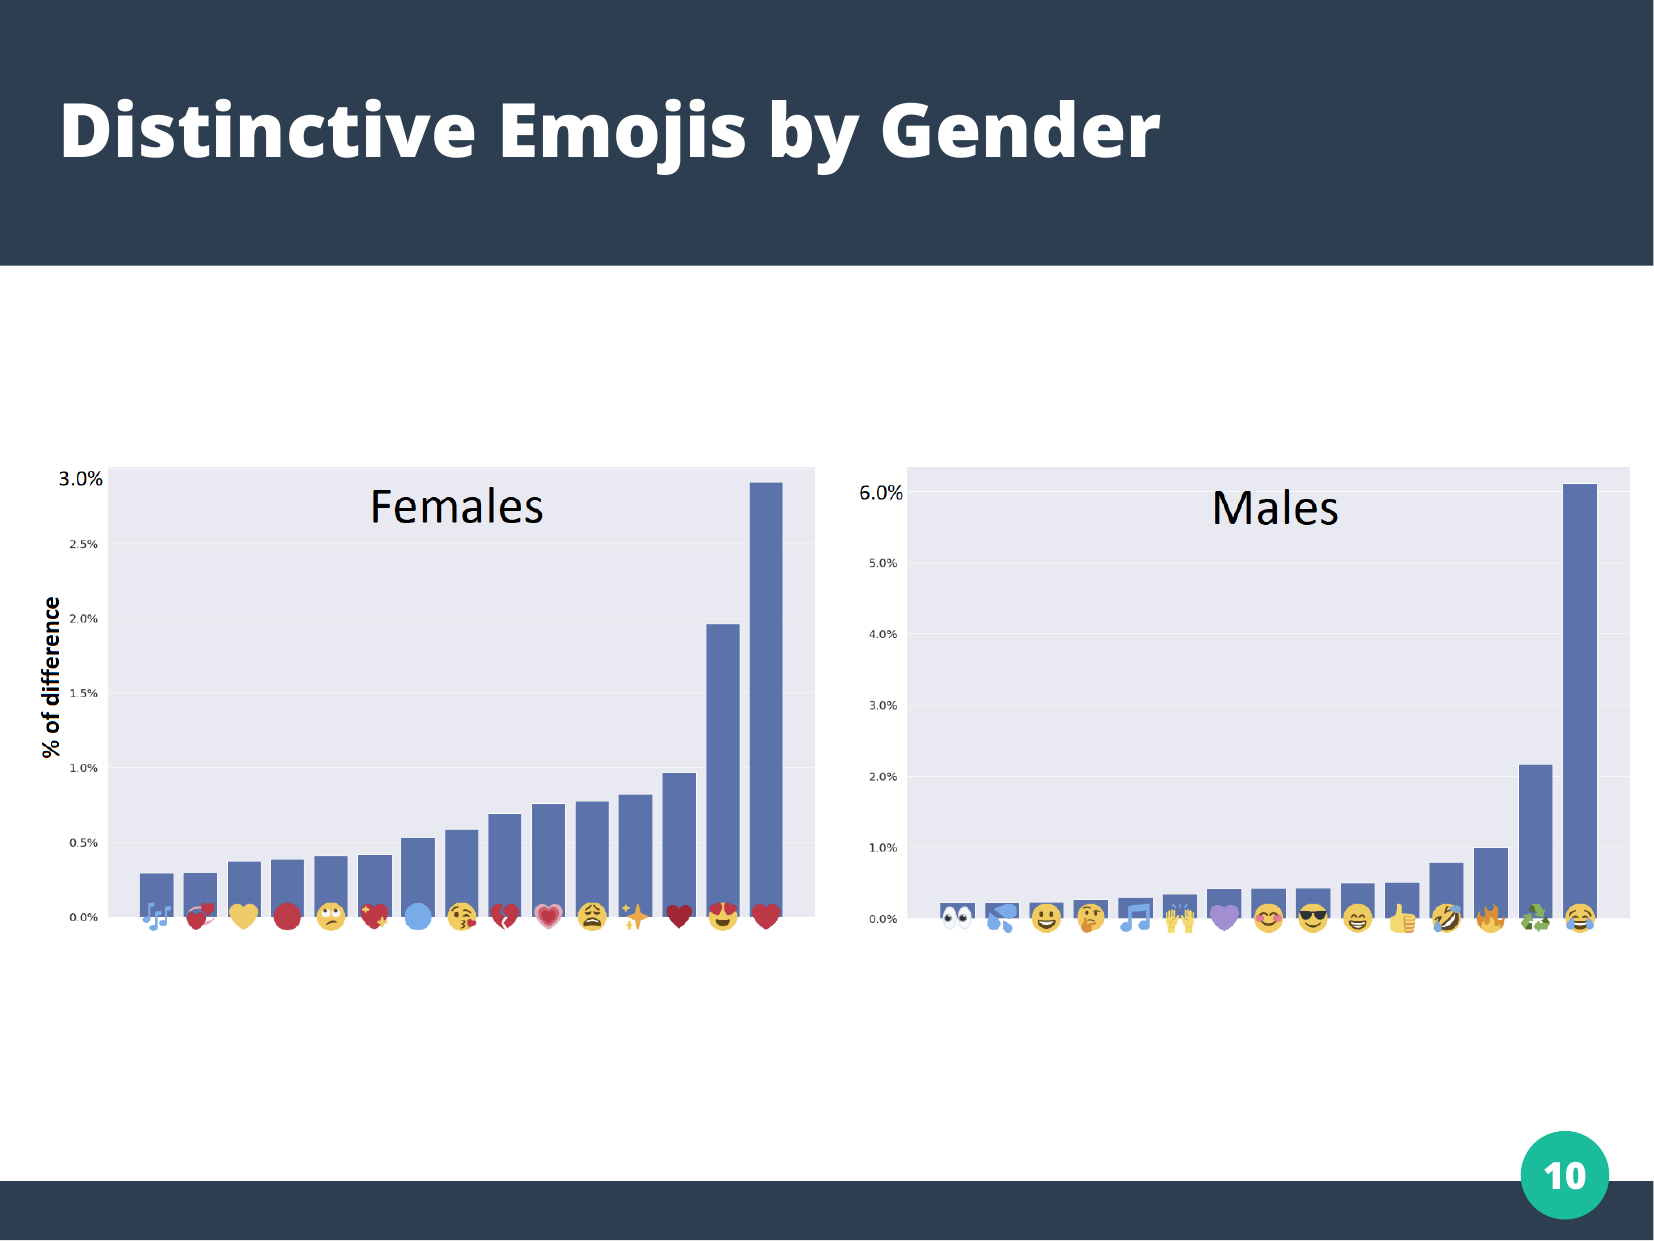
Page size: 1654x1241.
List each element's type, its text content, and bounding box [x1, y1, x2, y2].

picture [29, 458, 1636, 939]
title Distinctive Emojis by Gender [59, 49, 1595, 207]
